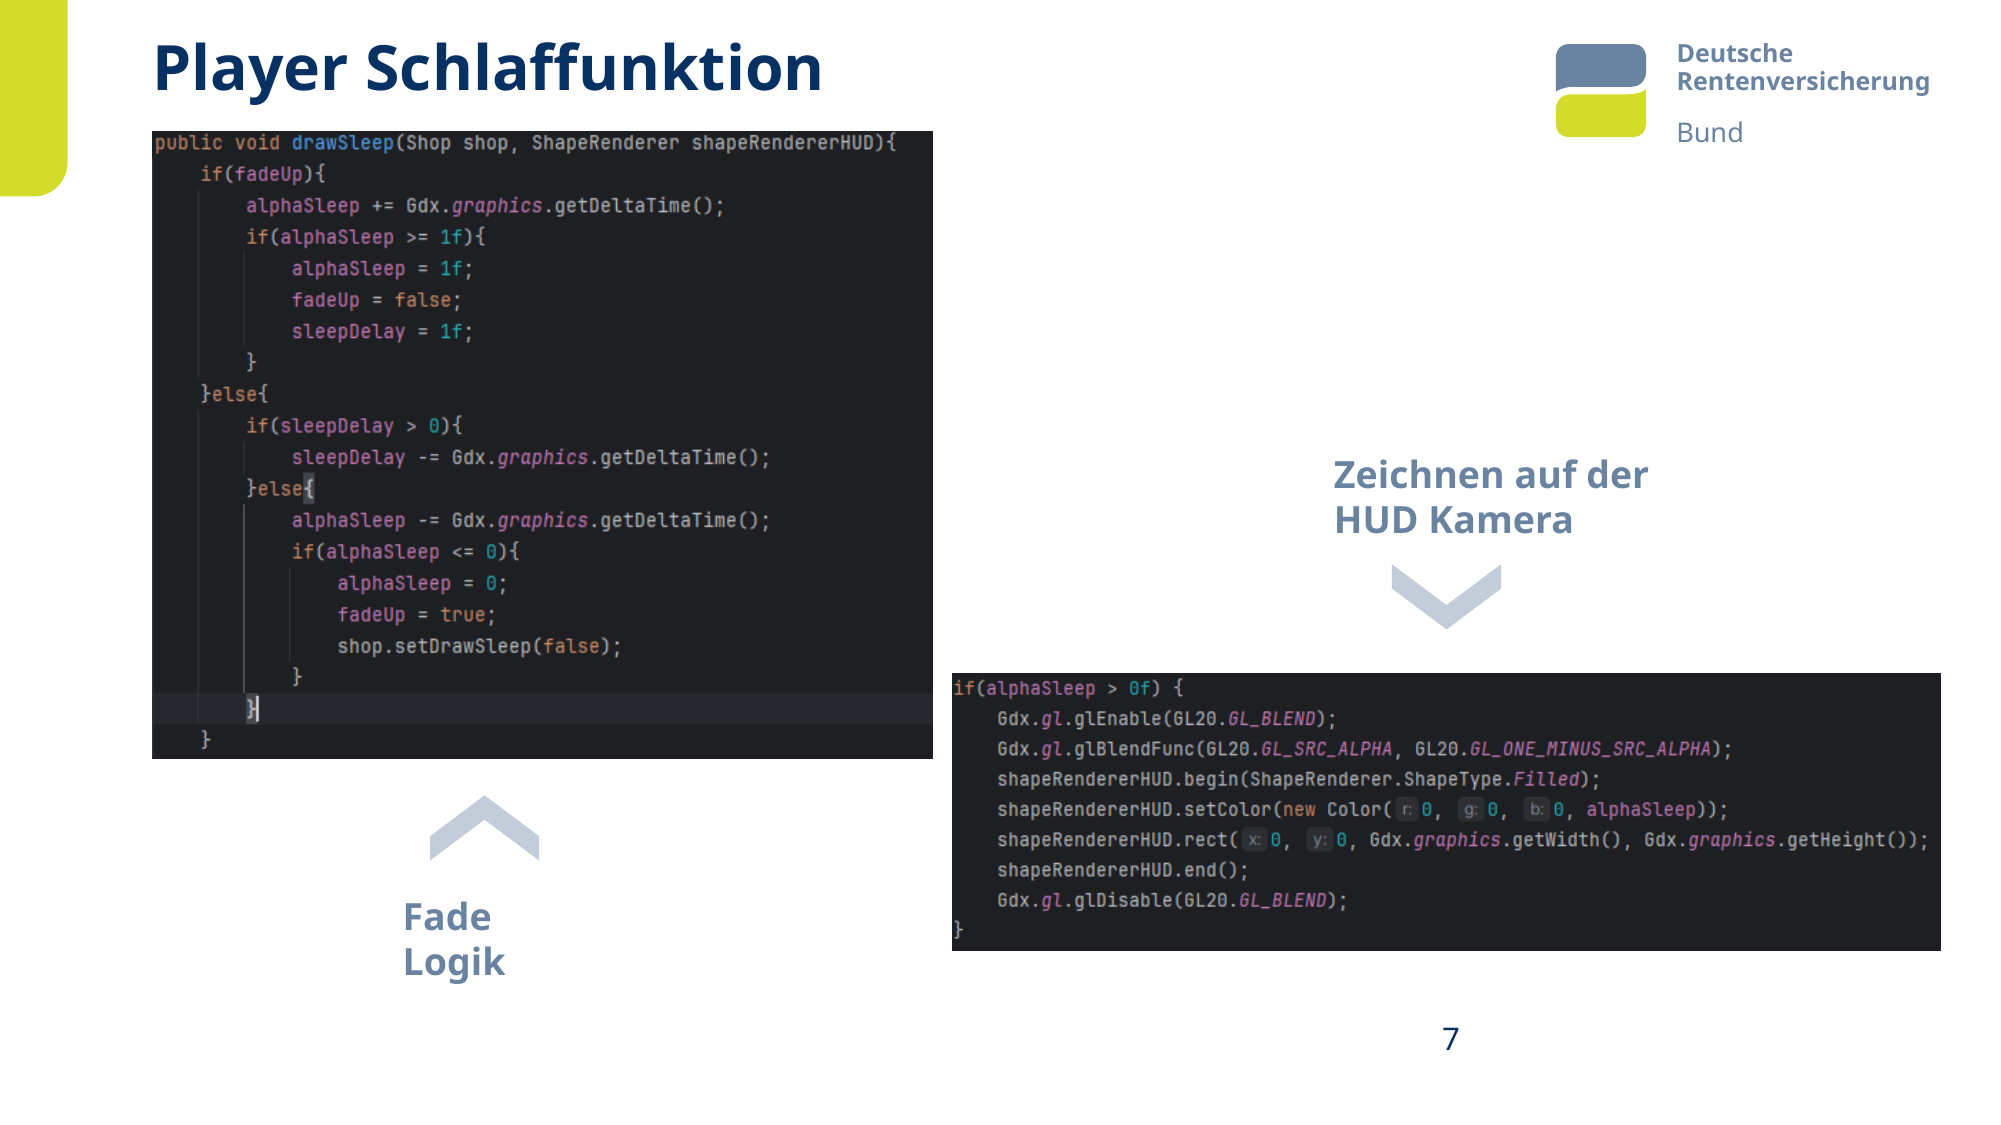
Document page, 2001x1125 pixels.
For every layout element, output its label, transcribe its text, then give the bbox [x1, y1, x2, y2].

title Player Schlaffunktion [137, 20, 1493, 197]
text_box Fade Logik [387, 885, 582, 947]
picture [952, 673, 1941, 951]
picture [152, 131, 933, 759]
text_box ‹Nr.› [1427, 994, 1928, 1070]
text_box [430, 795, 540, 861]
text_box [1391, 564, 1502, 630]
text_box Zeichnen auf der HUD Kamera [1318, 443, 1684, 550]
